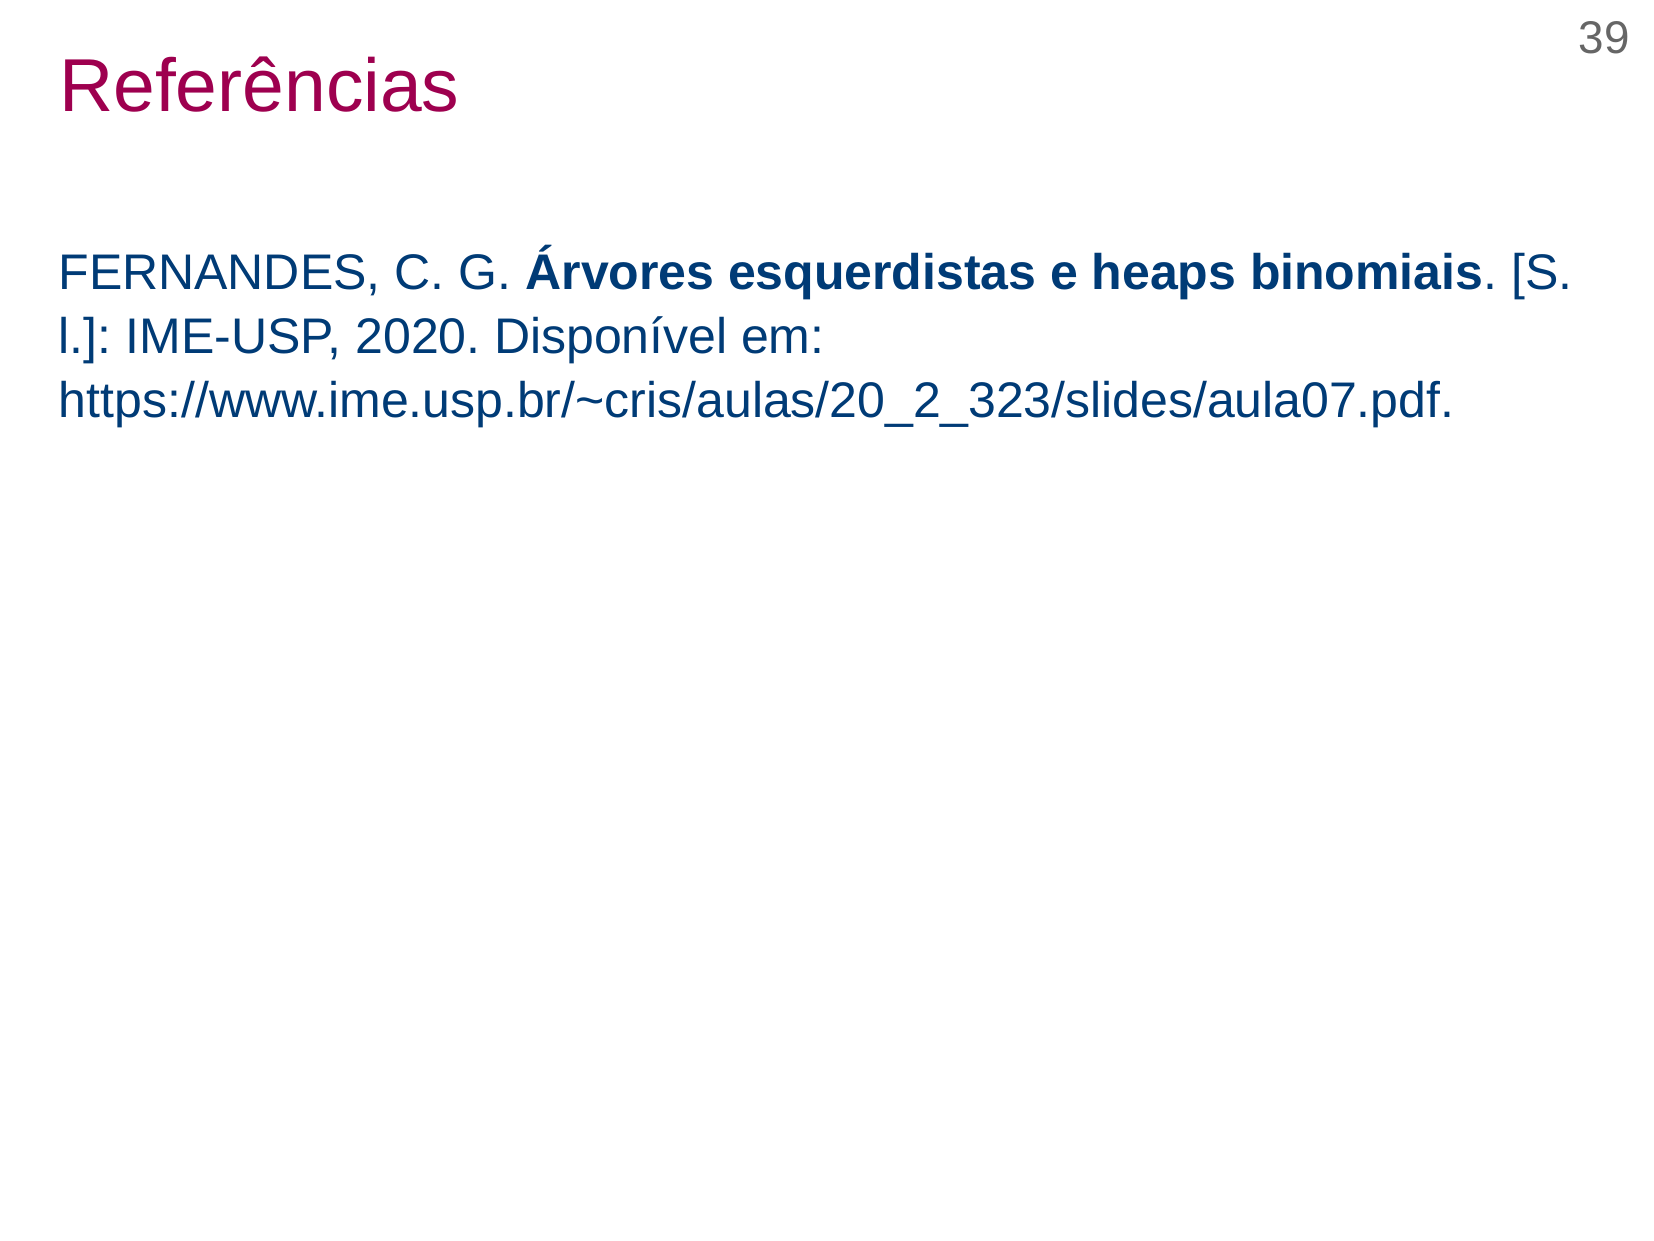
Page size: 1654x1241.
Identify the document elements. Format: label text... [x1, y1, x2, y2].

title Referências [59, 29, 1595, 148]
list FERNANDES, C. G. Árvores esquerdistas e heaps binomiais. [S. l.]: IME-USP, 2020. Disponível em: https://www.ime.usp.br/~cris/aulas/20_2_323/slides/aula07.pdf. [59, 236, 1595, 1211]
